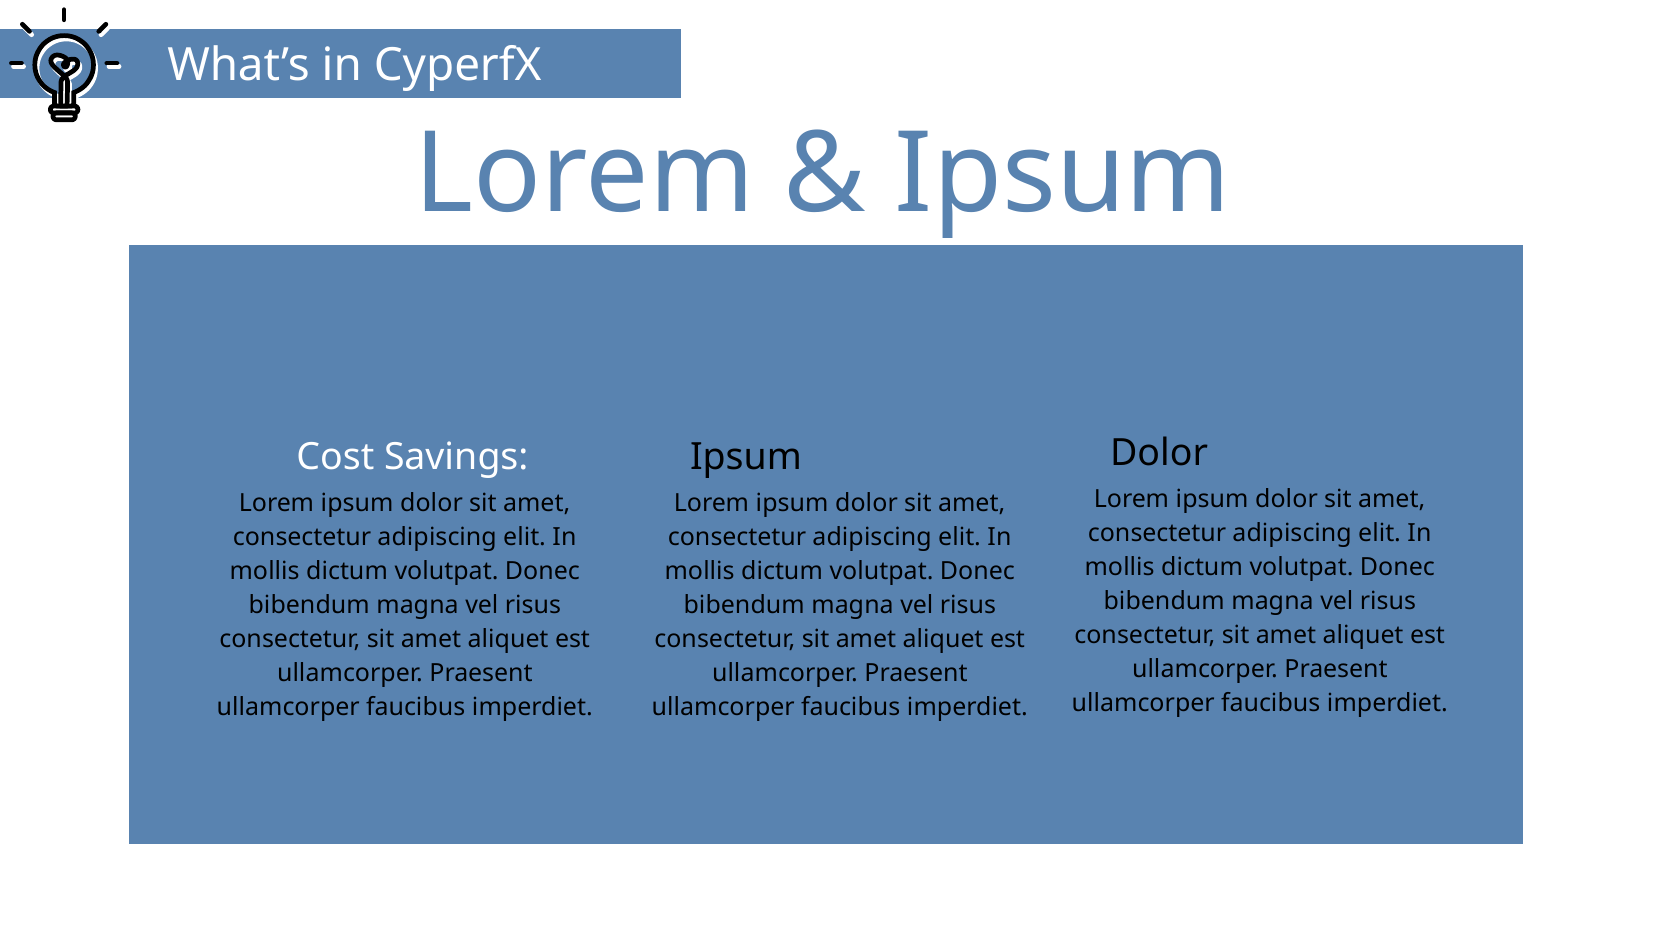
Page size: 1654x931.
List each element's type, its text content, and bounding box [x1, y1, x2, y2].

title Cost Savings: [255, 429, 571, 481]
text_box Lorem ipsum dolor sit amet, consectetur adipiscing elit. In mollis dictum volutpat. Donec bibendum magna vel risus consectetur, sit amet aliquet est ullamcorper. Praesent ullamcorper faucibus imperdiet. [210, 484, 601, 723]
text_box Lorem ipsum dolor sit amet, consectetur adipiscing elit. In mollis dictum volutpat. Donec bibendum magna vel risus consectetur, sit amet aliquet est ullamcorper. Praesent ullamcorper faucibus imperdiet. [1065, 480, 1456, 719]
title Ipsum [690, 429, 1006, 481]
text_box Lorem ipsum dolor sit amet, consectetur adipiscing elit. In mollis dictum volutpat. Donec bibendum magna vel risus consectetur, sit amet aliquet est ullamcorper. Praesent ullamcorper faucibus imperdiet. [645, 484, 1036, 723]
title What’s in CyperfX [167, 22, 614, 103]
title Lorem & Ipsum [265, 88, 1381, 248]
title Dolor [1110, 425, 1426, 477]
